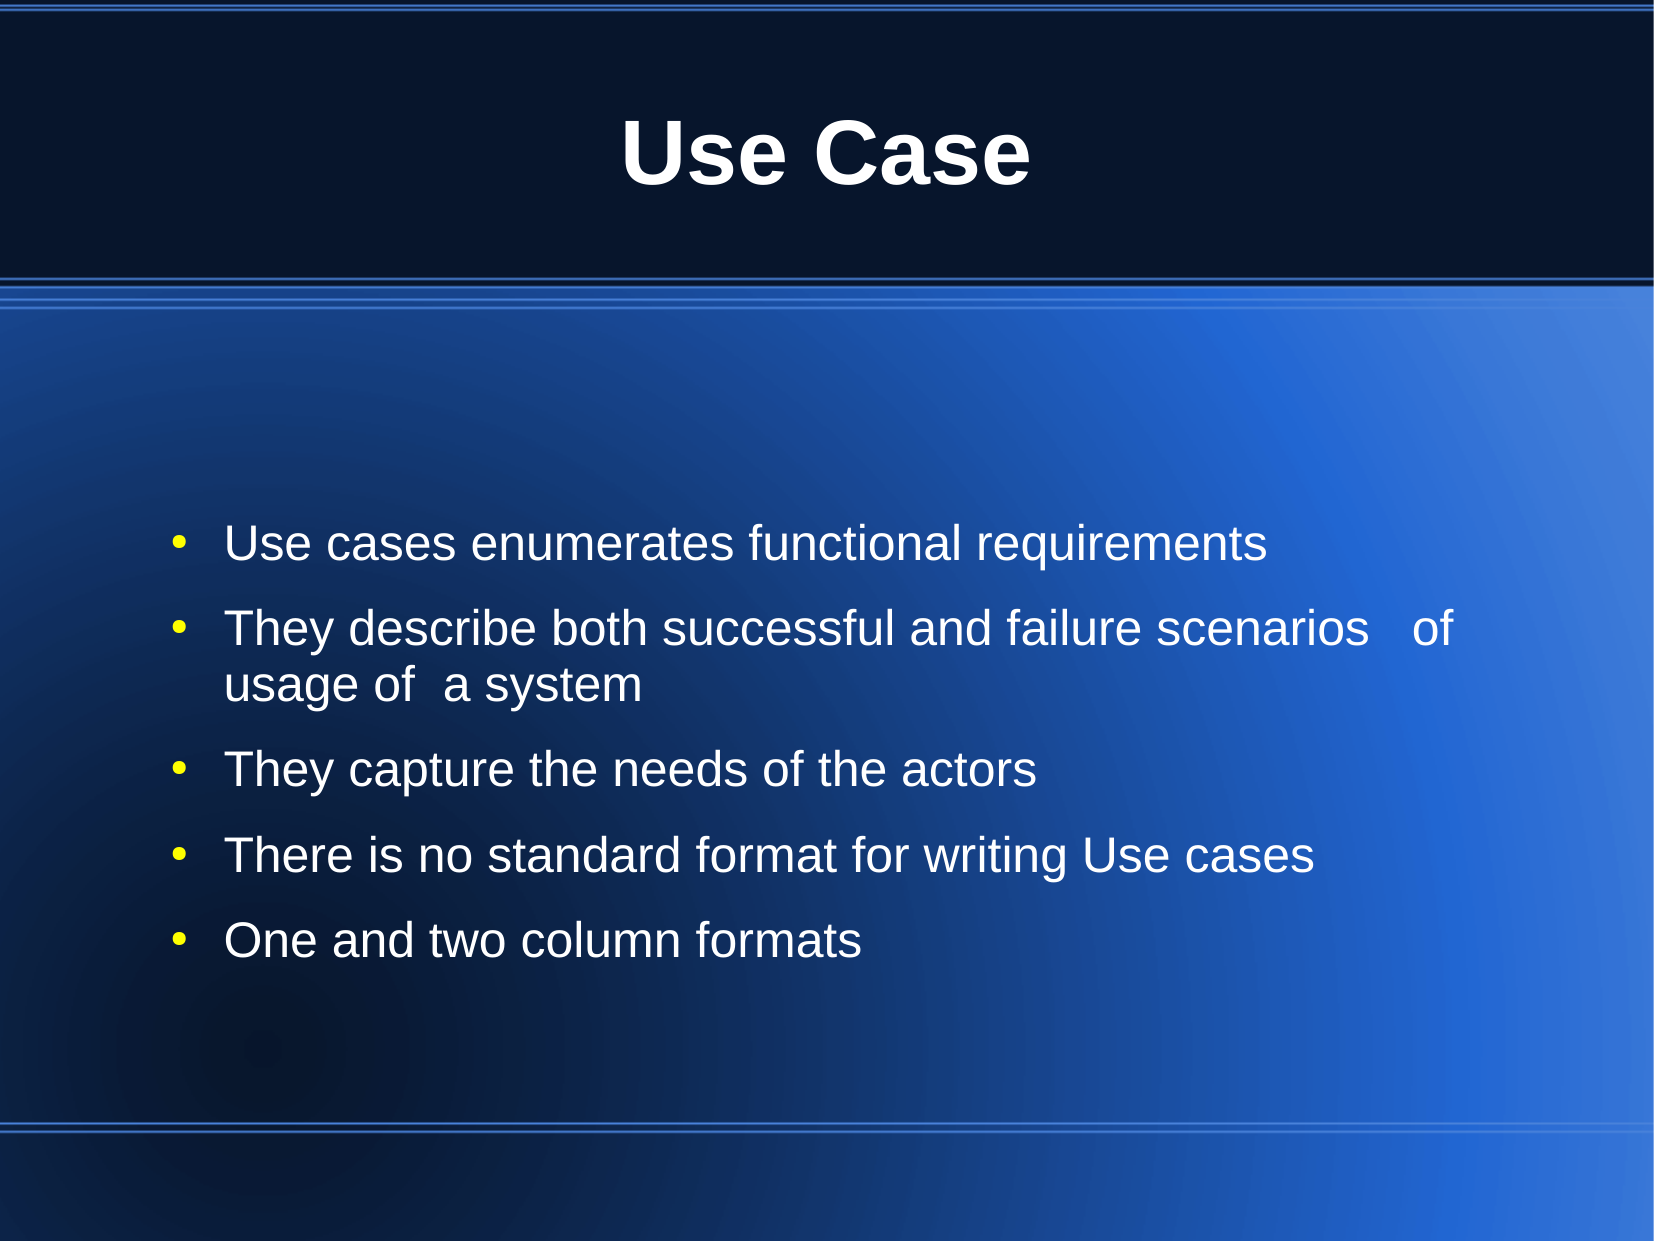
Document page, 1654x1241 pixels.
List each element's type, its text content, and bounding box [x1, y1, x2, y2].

picture [0, 0, 1654, 1241]
title Use Case [82, 49, 1571, 257]
list Use cases enumerates functional requirements They describe both successful and failure scenarios of usage of a system They capture the needs of the actors There is no standard format for writing Use cases One and two column formats [152, 344, 1534, 1127]
